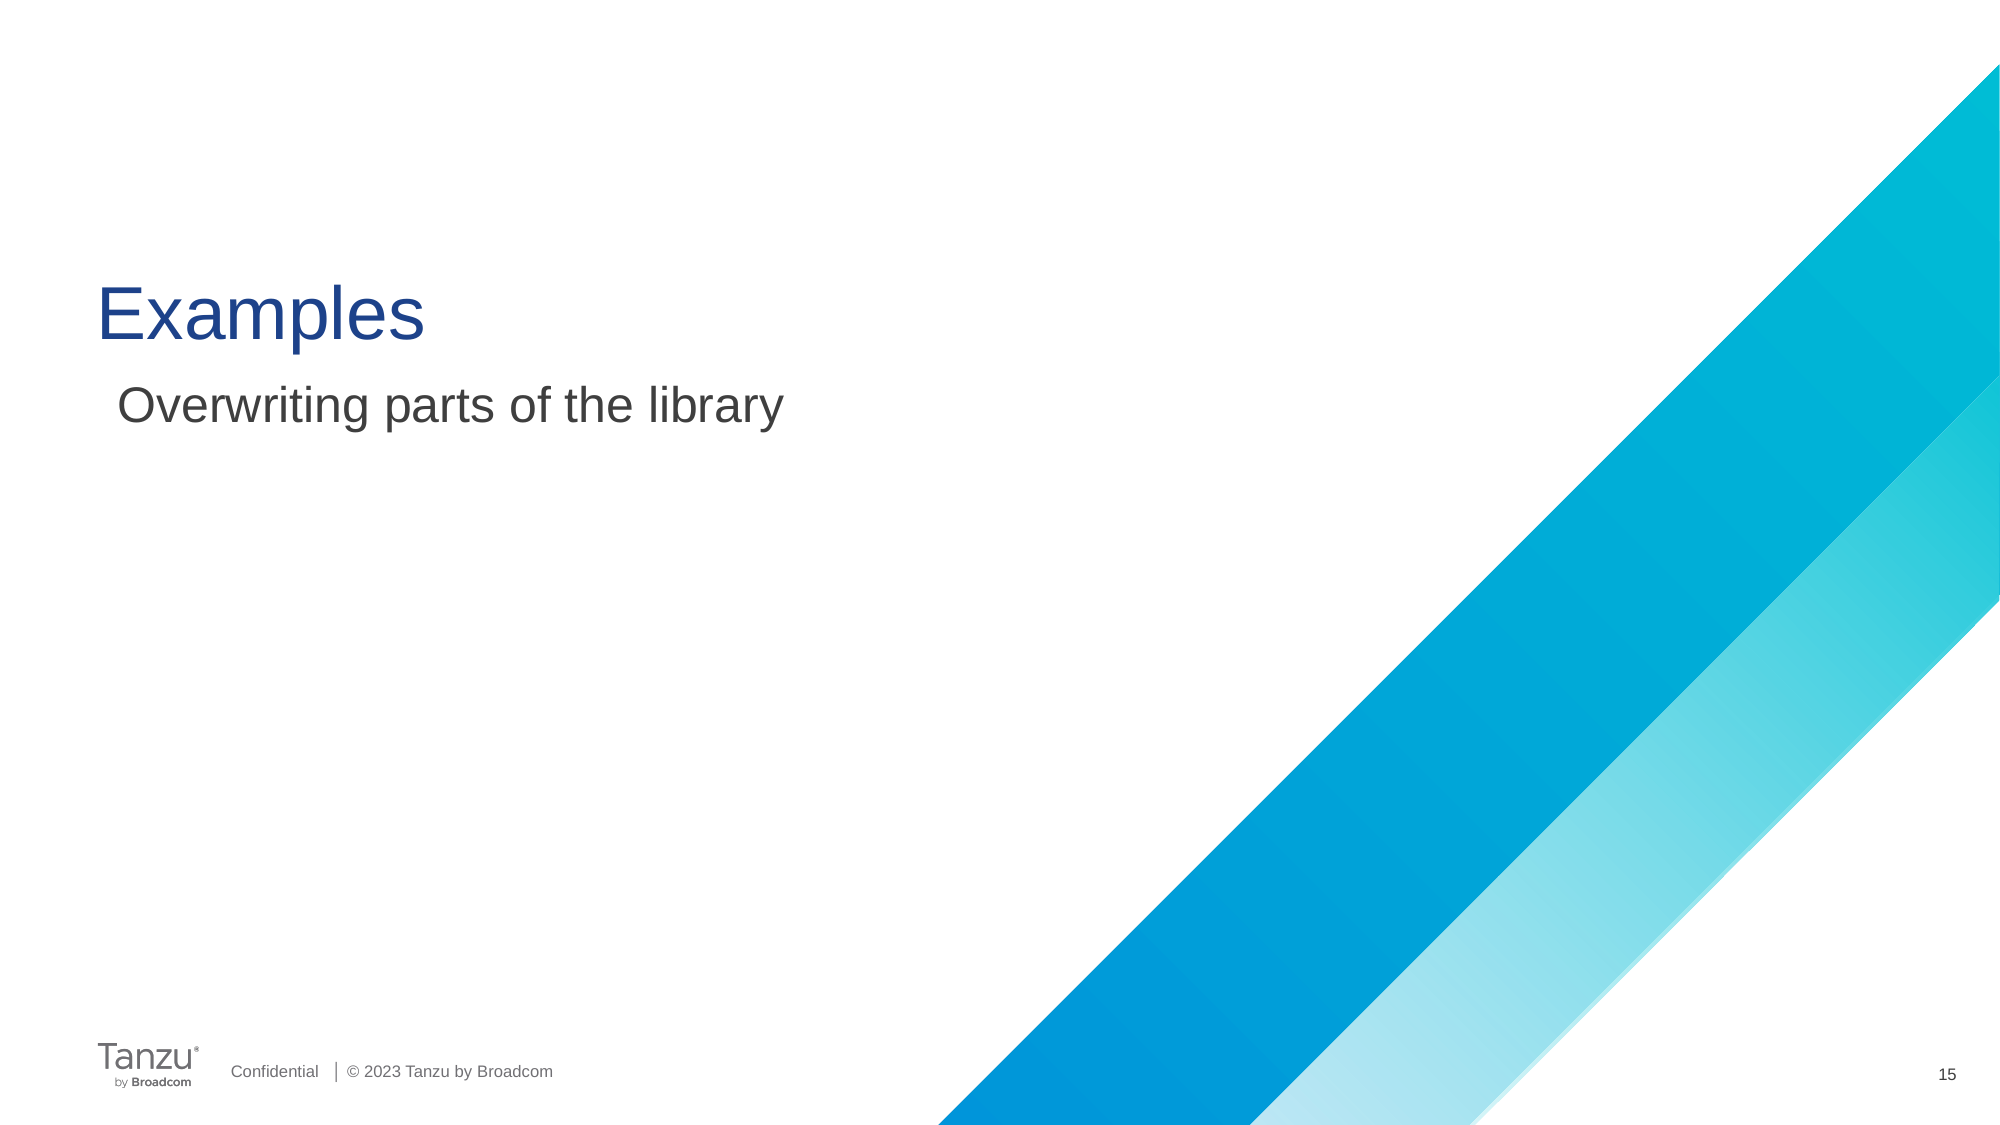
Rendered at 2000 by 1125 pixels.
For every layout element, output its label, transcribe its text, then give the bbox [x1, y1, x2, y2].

subtitle Overwriting parts of the library [98, 371, 1243, 487]
title Examples [96, 154, 1178, 356]
picture [97, 1043, 199, 1088]
